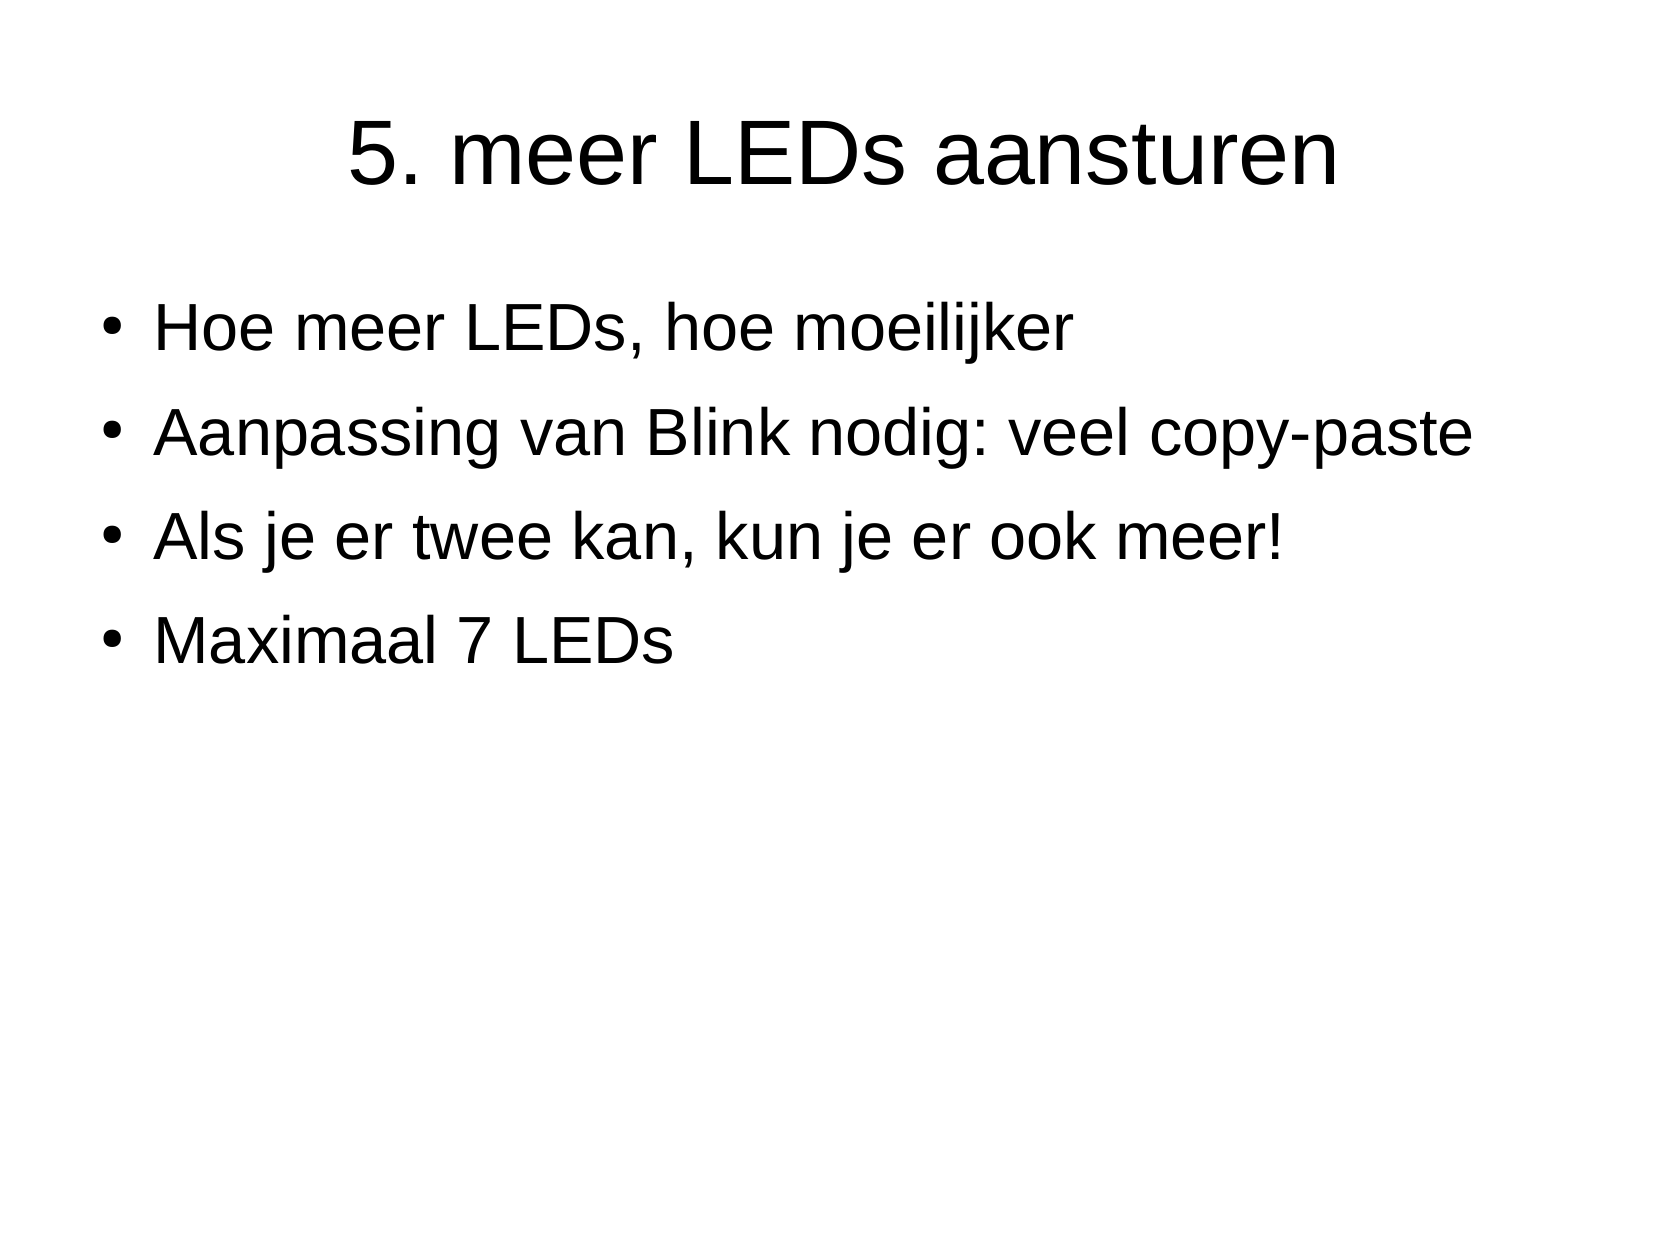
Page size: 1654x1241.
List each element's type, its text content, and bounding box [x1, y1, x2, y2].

title 5. meer LEDs aansturen [82, 49, 1571, 257]
list Hoe meer LEDs, hoe moeilijker Aanpassing van Blink nodig: veel copy-paste Als je er twee kan, kun je er ook meer! Maximaal 7 LEDs [82, 290, 1571, 1010]
